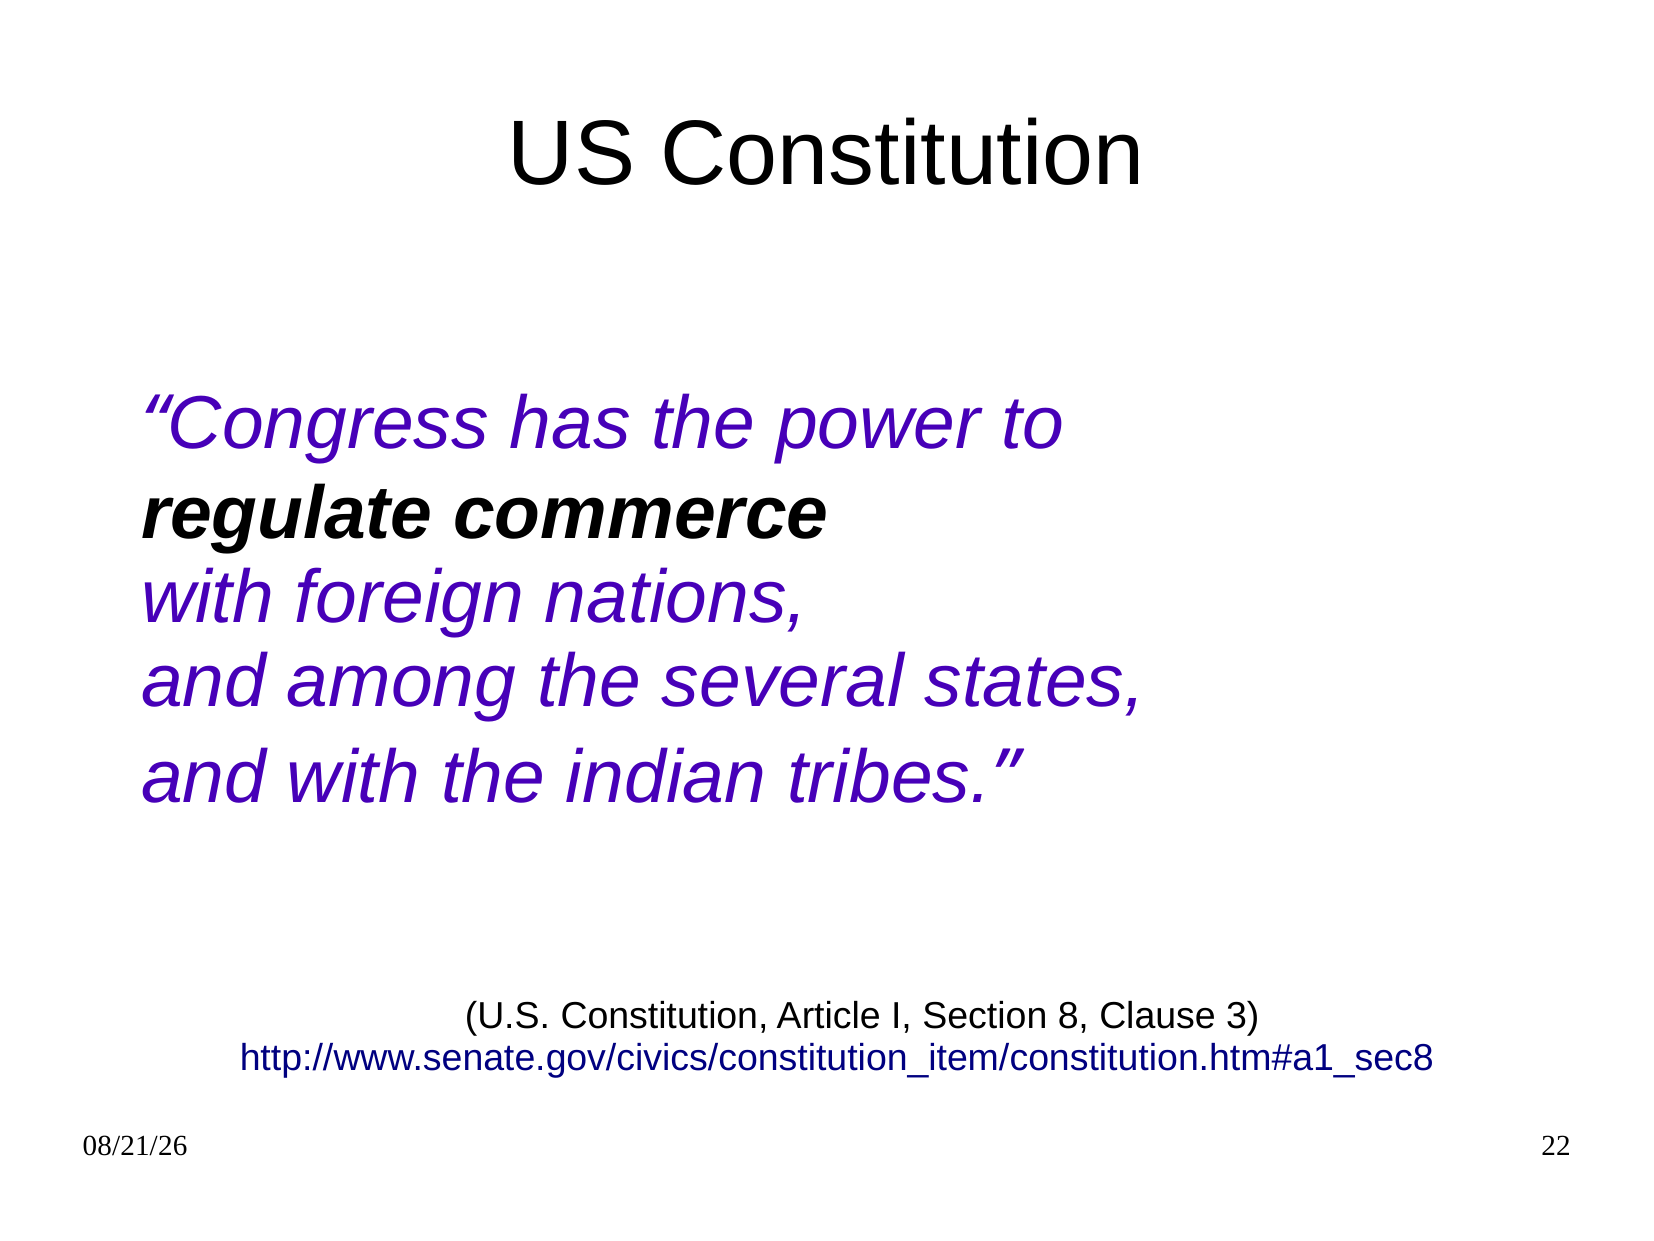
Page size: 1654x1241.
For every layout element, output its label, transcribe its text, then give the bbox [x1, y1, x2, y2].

text_box (U.S. Constitution, Article I, Section 8, Clause 3) http://www.senate.gov/civics/constitution_item/constitution.htm#a1_sec8 [225, 987, 1501, 1086]
text_box “Congress has the power to regulate commerce with foreign nations, and among the several states, and with the indian tribes.” [126, 360, 1589, 885]
title US Constitution [82, 56, 1571, 250]
